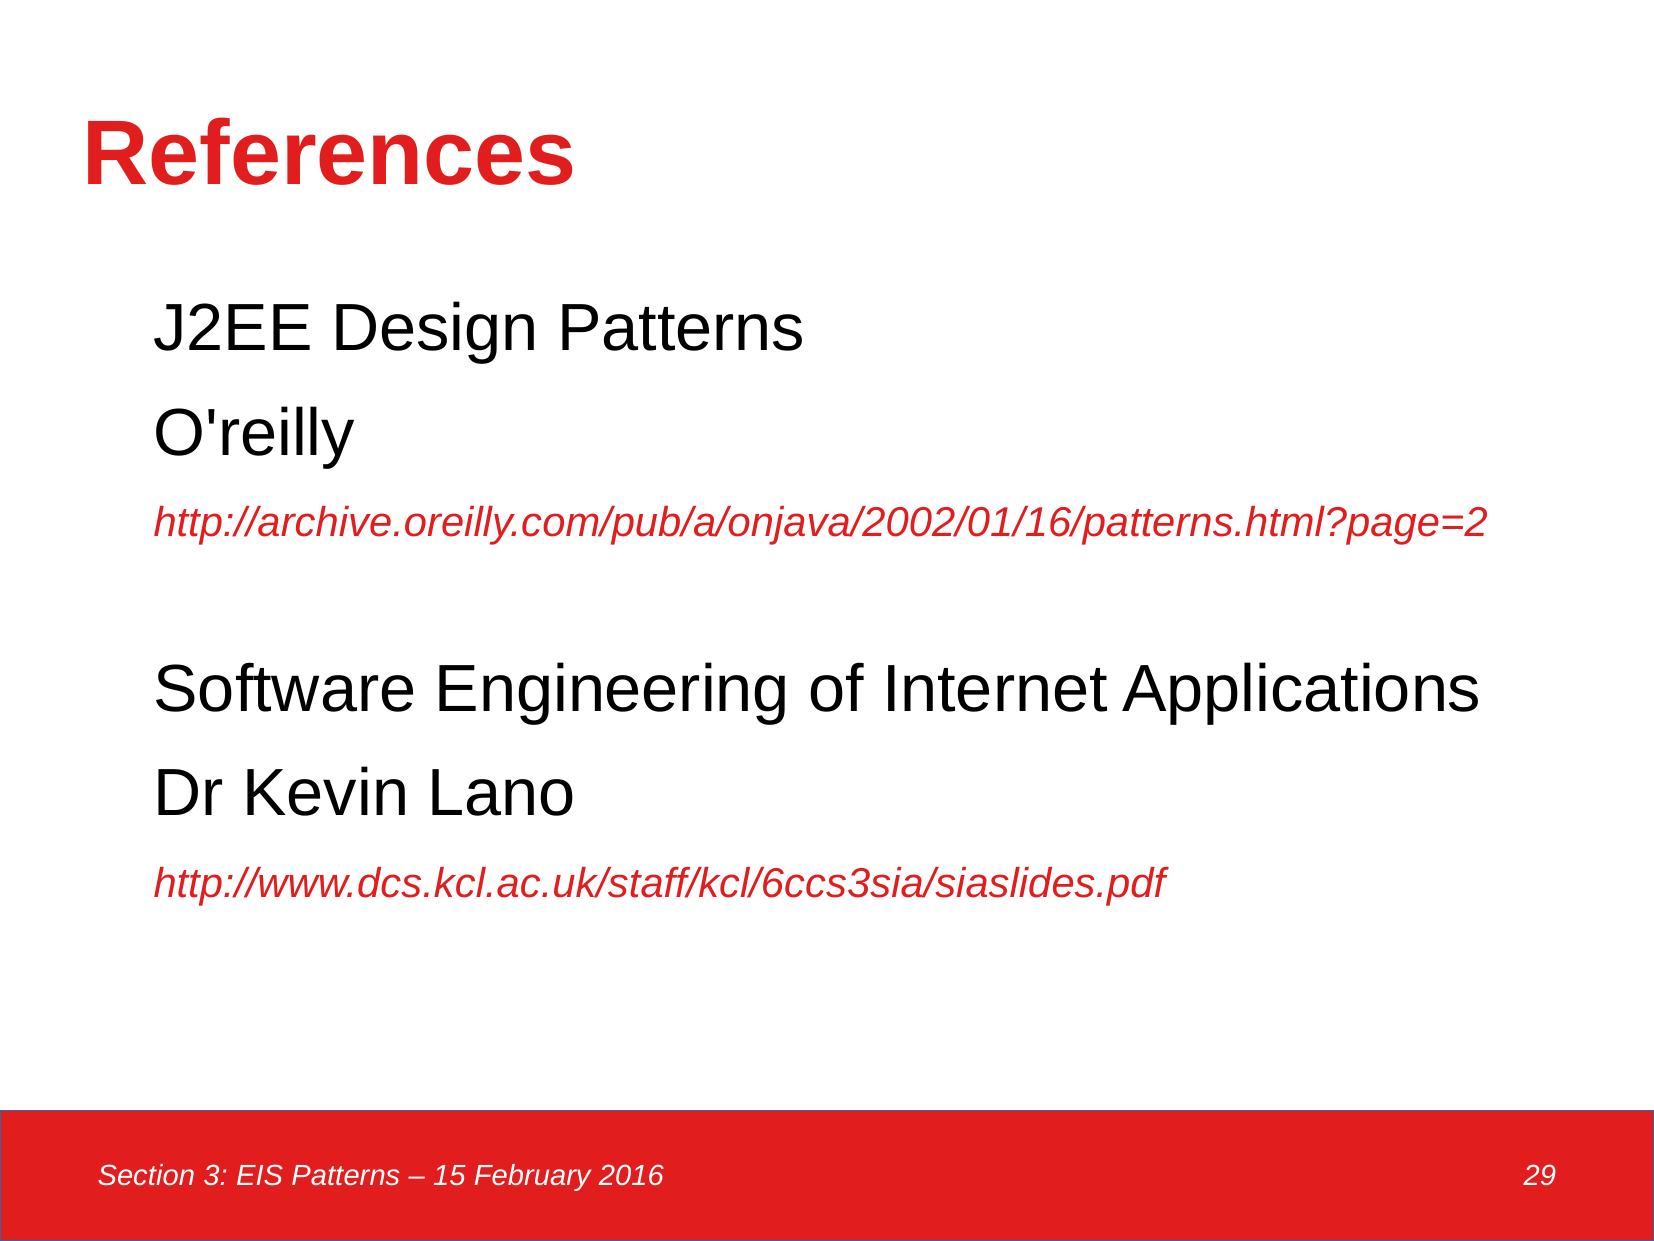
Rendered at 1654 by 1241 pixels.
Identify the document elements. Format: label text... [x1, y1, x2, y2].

list J2EE Design Patterns O'reilly http://archive.oreilly.com/pub/a/onjava/2002/01/16/patterns.html?page=2 Software Engineering of Internet Applications Dr Kevin Lano http://www.dcs.kcl.ac.uk/staff/kcl/6ccs3sia/siaslides.pdf [82, 290, 1571, 1010]
title References [82, 49, 1571, 257]
